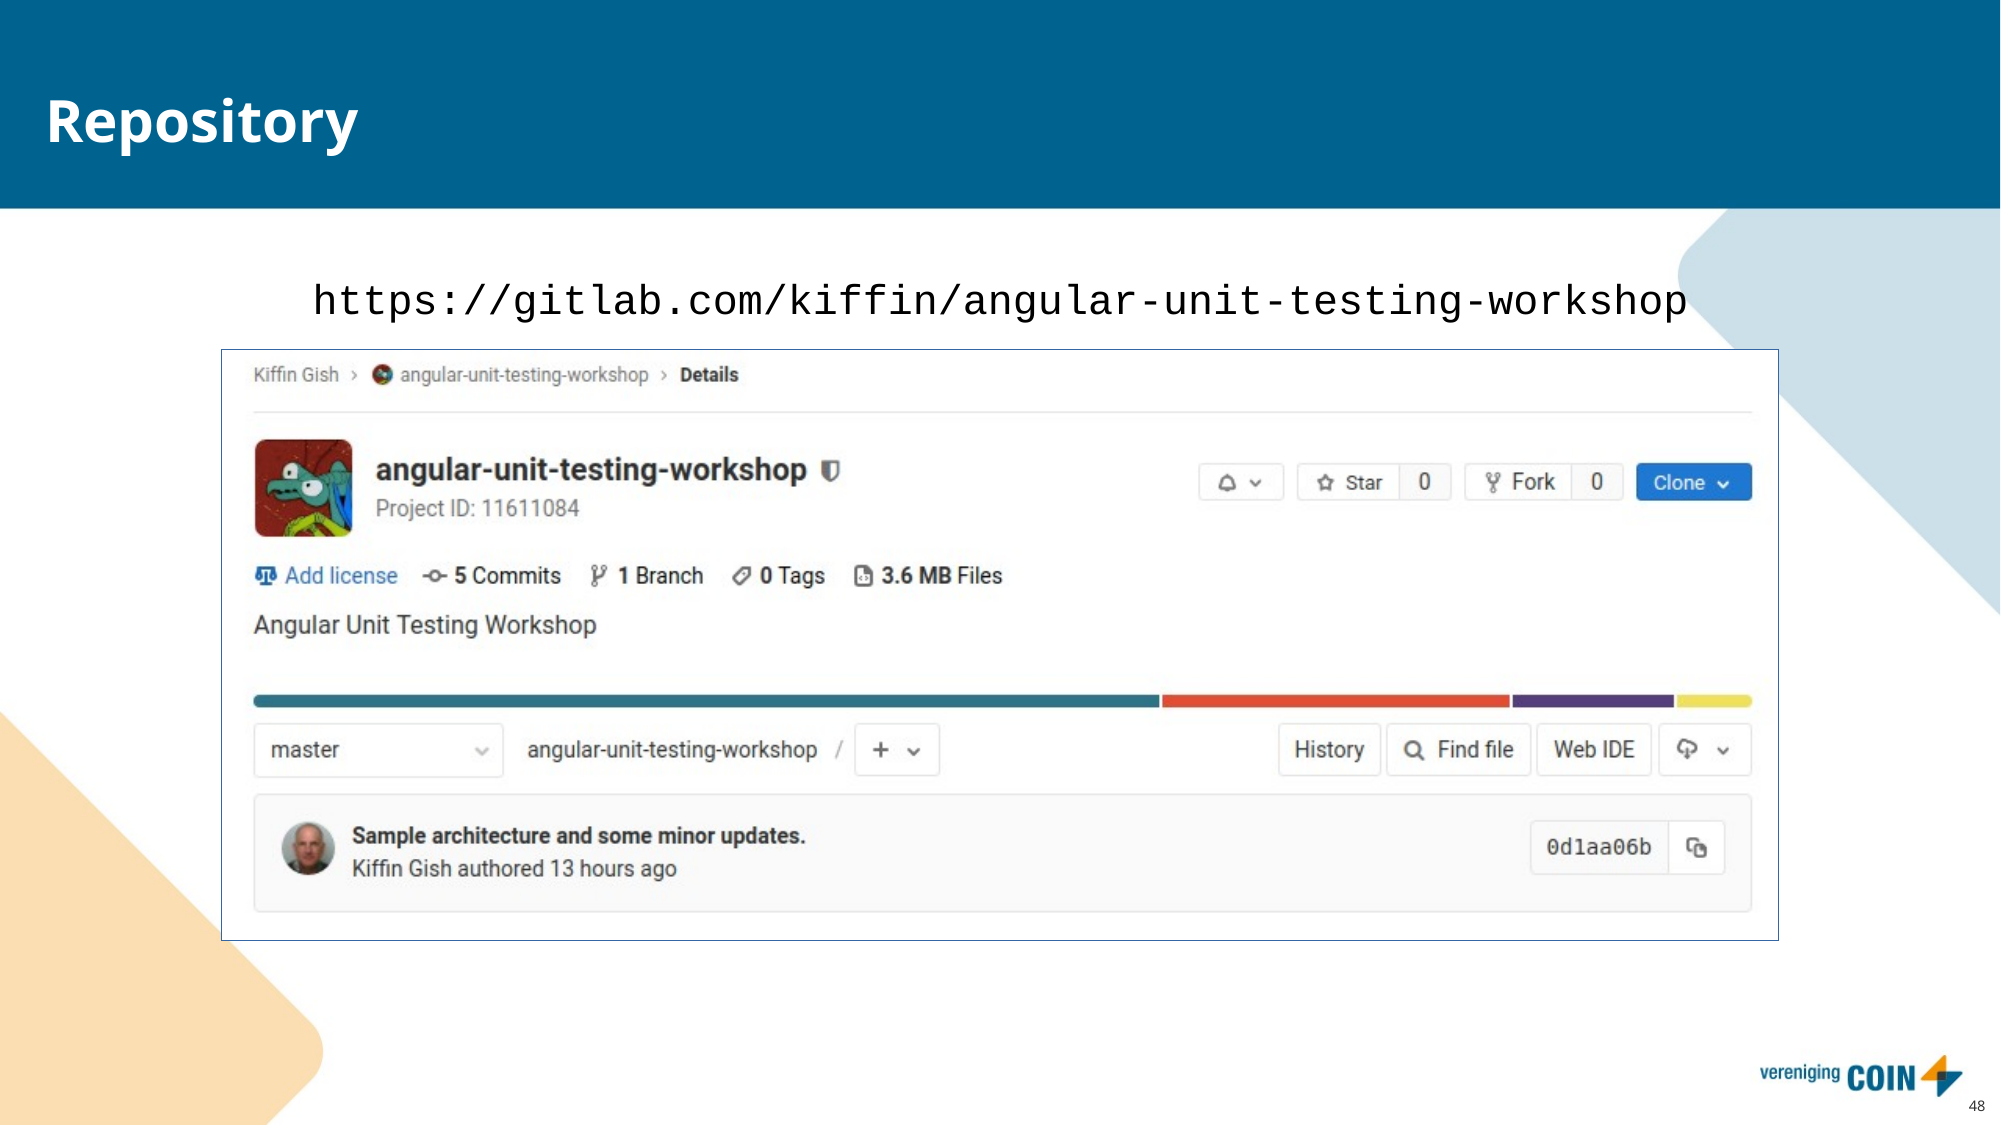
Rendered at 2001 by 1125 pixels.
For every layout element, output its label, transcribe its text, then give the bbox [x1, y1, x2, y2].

picture [0, 208, 2001, 1125]
text_box Repository [30, 31, 1969, 162]
text_box https://gitlab.com/kiffin/angular-unit-testing-workshop [167, 240, 1833, 1009]
